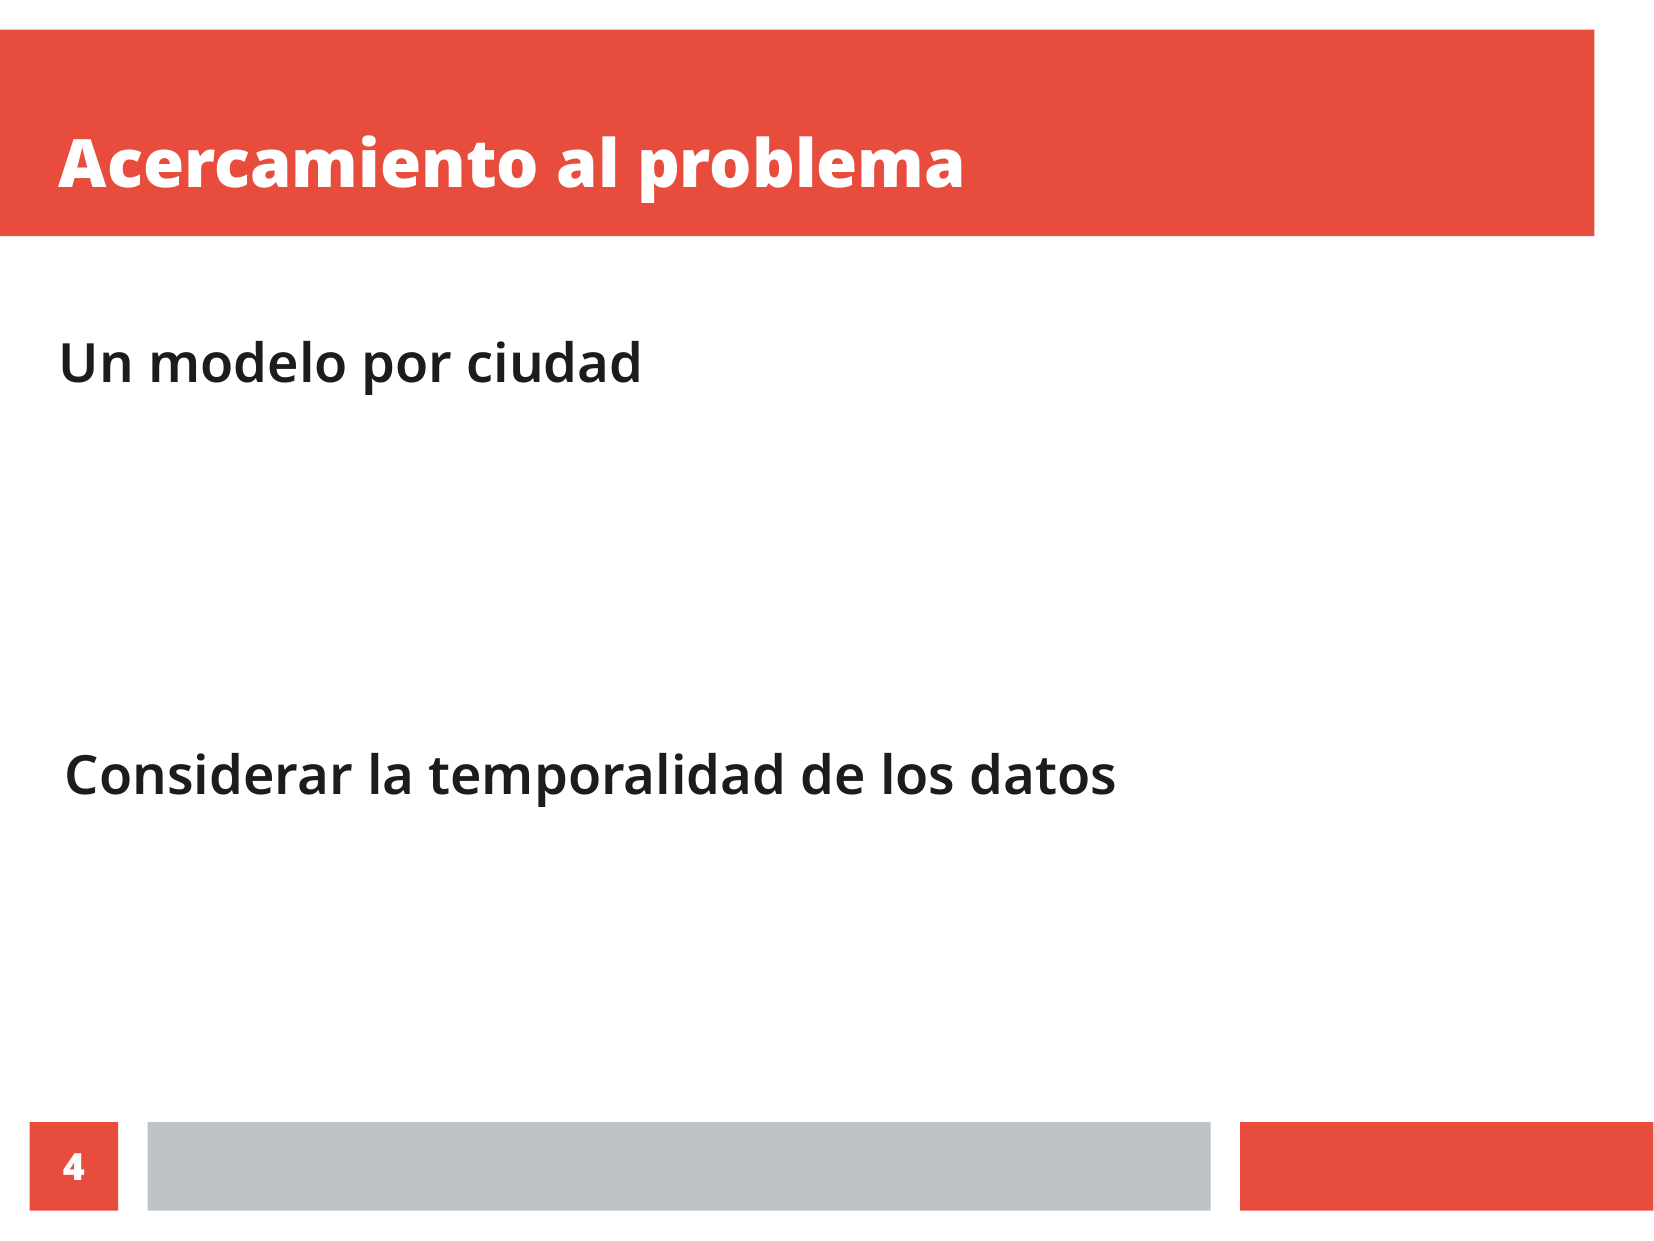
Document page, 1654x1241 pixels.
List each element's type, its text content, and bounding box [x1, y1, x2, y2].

list Considerar la temporalidad de los datos [64, 736, 1571, 978]
list Un modelo por ciudad [59, 324, 1565, 567]
title Acercamiento al problema [59, 59, 1595, 207]
